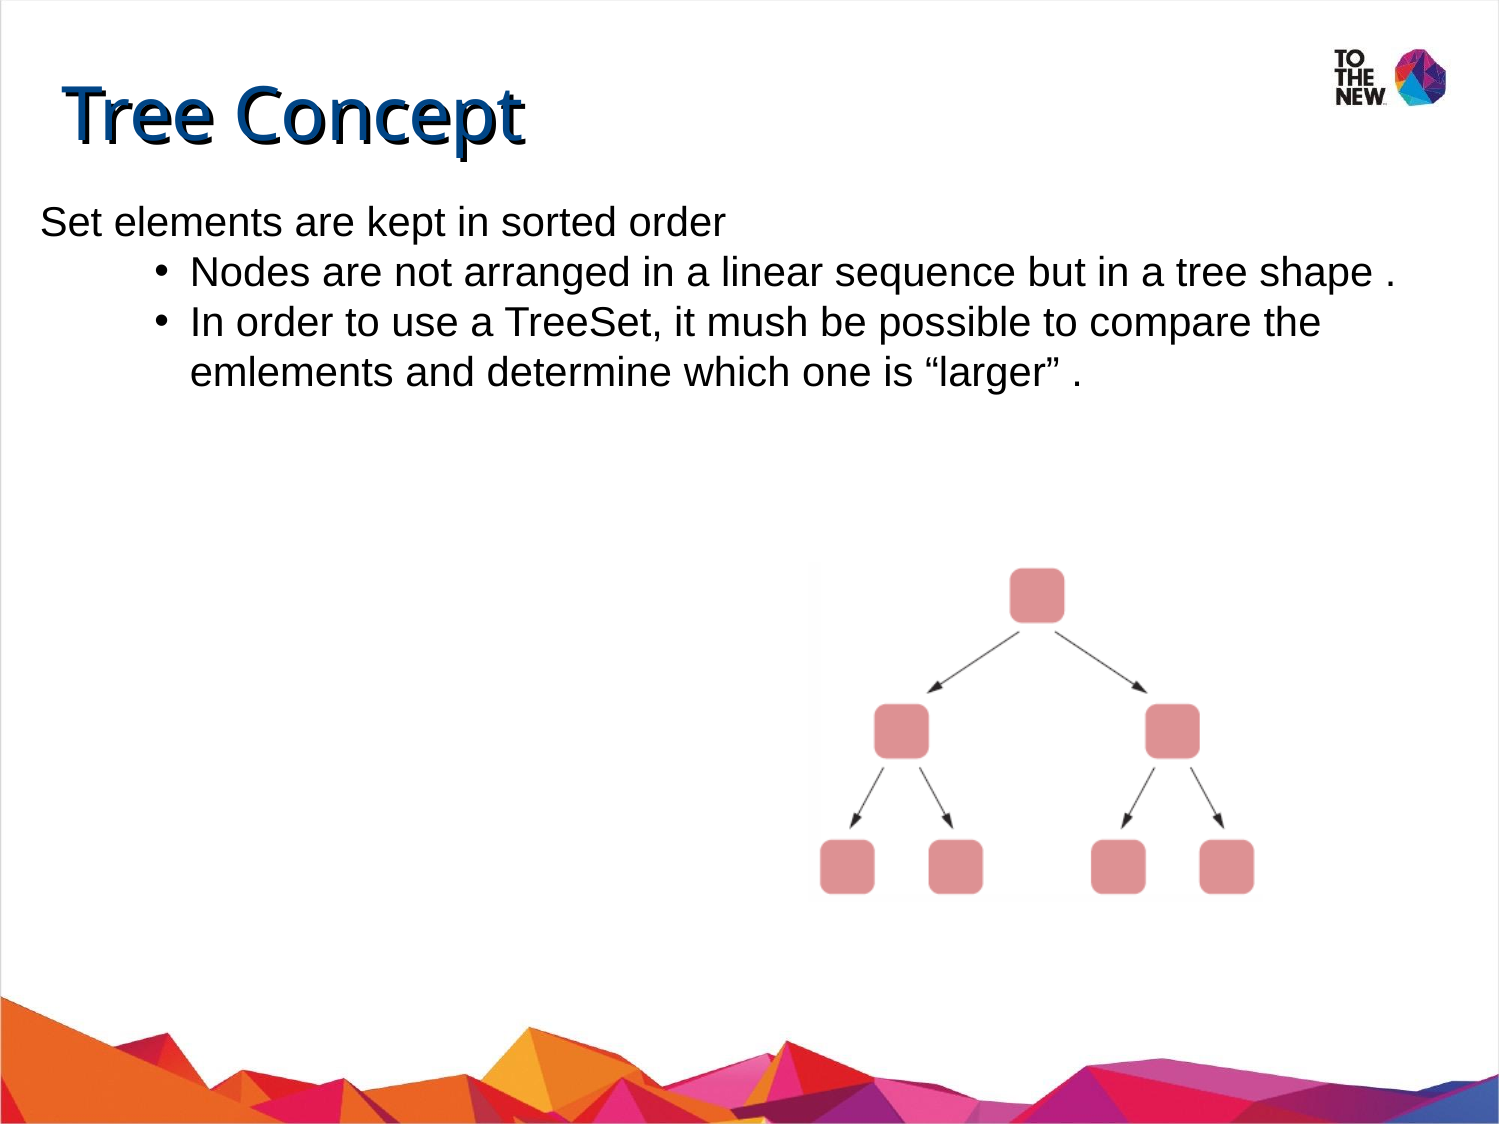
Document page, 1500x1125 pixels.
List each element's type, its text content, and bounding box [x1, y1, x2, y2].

picture [0, 0, 1499, 1124]
text_box Set elements are kept in sorted order Nodes are not arranged in a linear sequence but in a tree shape . In order to use a TreeSet, it mush be possible to compare the emlements and determine which one is “larger” . [24, 187, 1463, 1088]
text_box Tree Concept [46, 35, 1397, 185]
